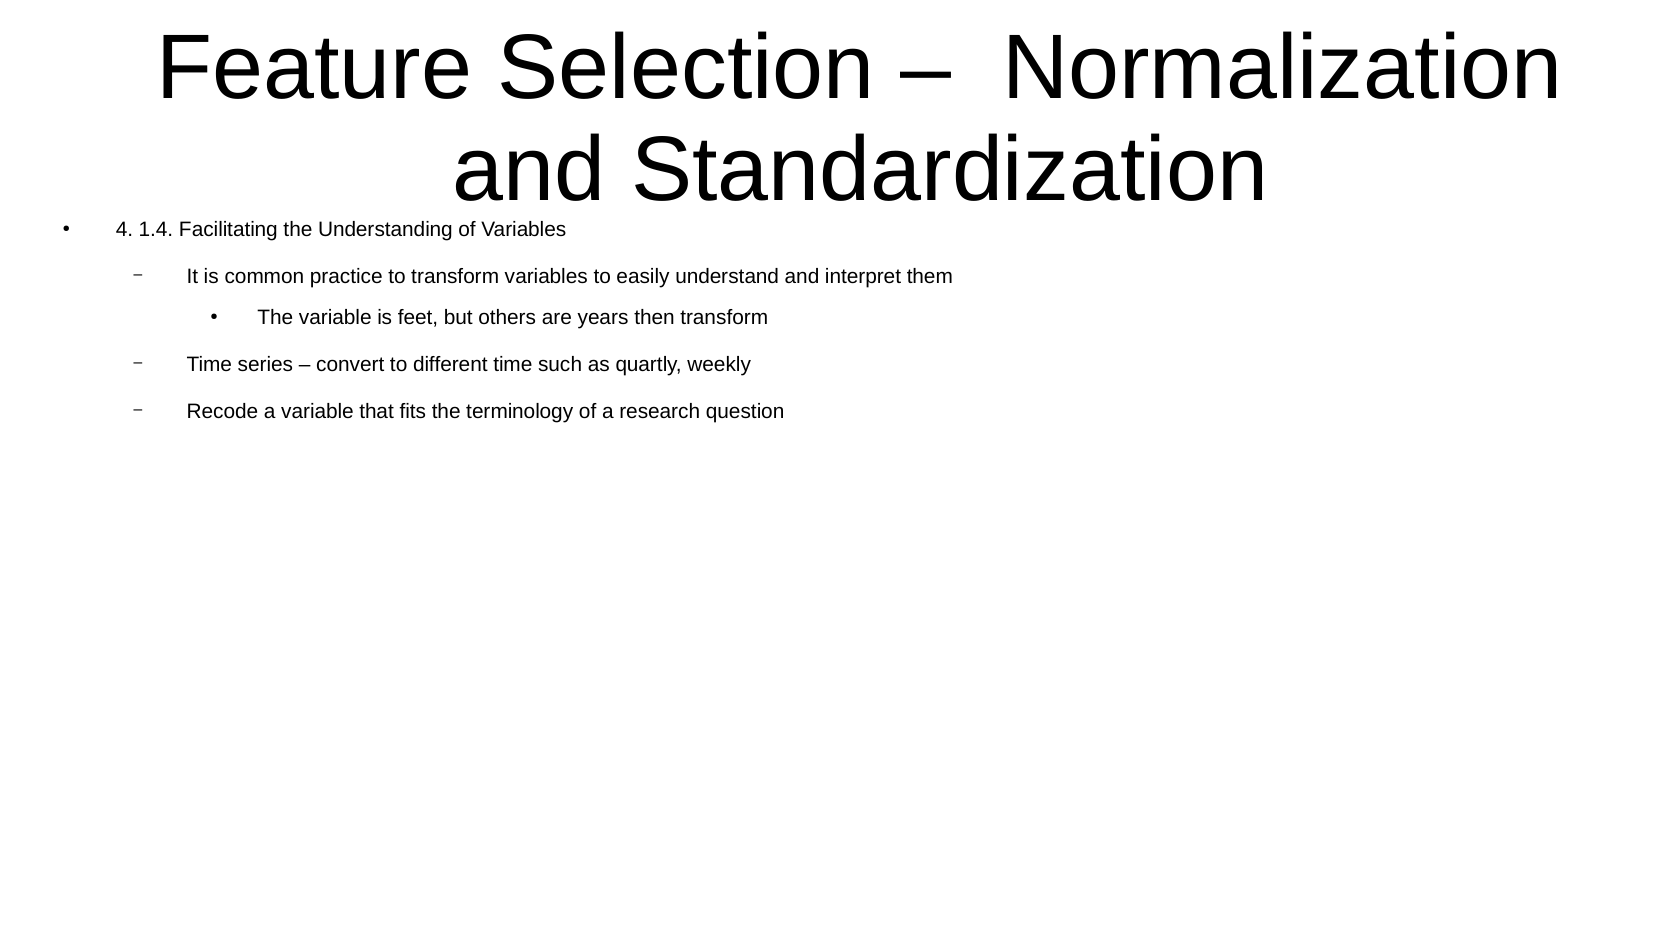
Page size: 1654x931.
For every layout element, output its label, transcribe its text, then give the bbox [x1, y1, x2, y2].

title Feature Selection – Normalization and Standardization [116, 15, 1606, 217]
list 4. 1.4. Facilitating the Understanding of Variables It is common practice to transform variables to easily understand and interpret them The variable is feet, but others are years then transform Time series – convert to different time such as quartly, weekly Recode a variable that fits the terminology of a research question [45, 217, 1606, 901]
